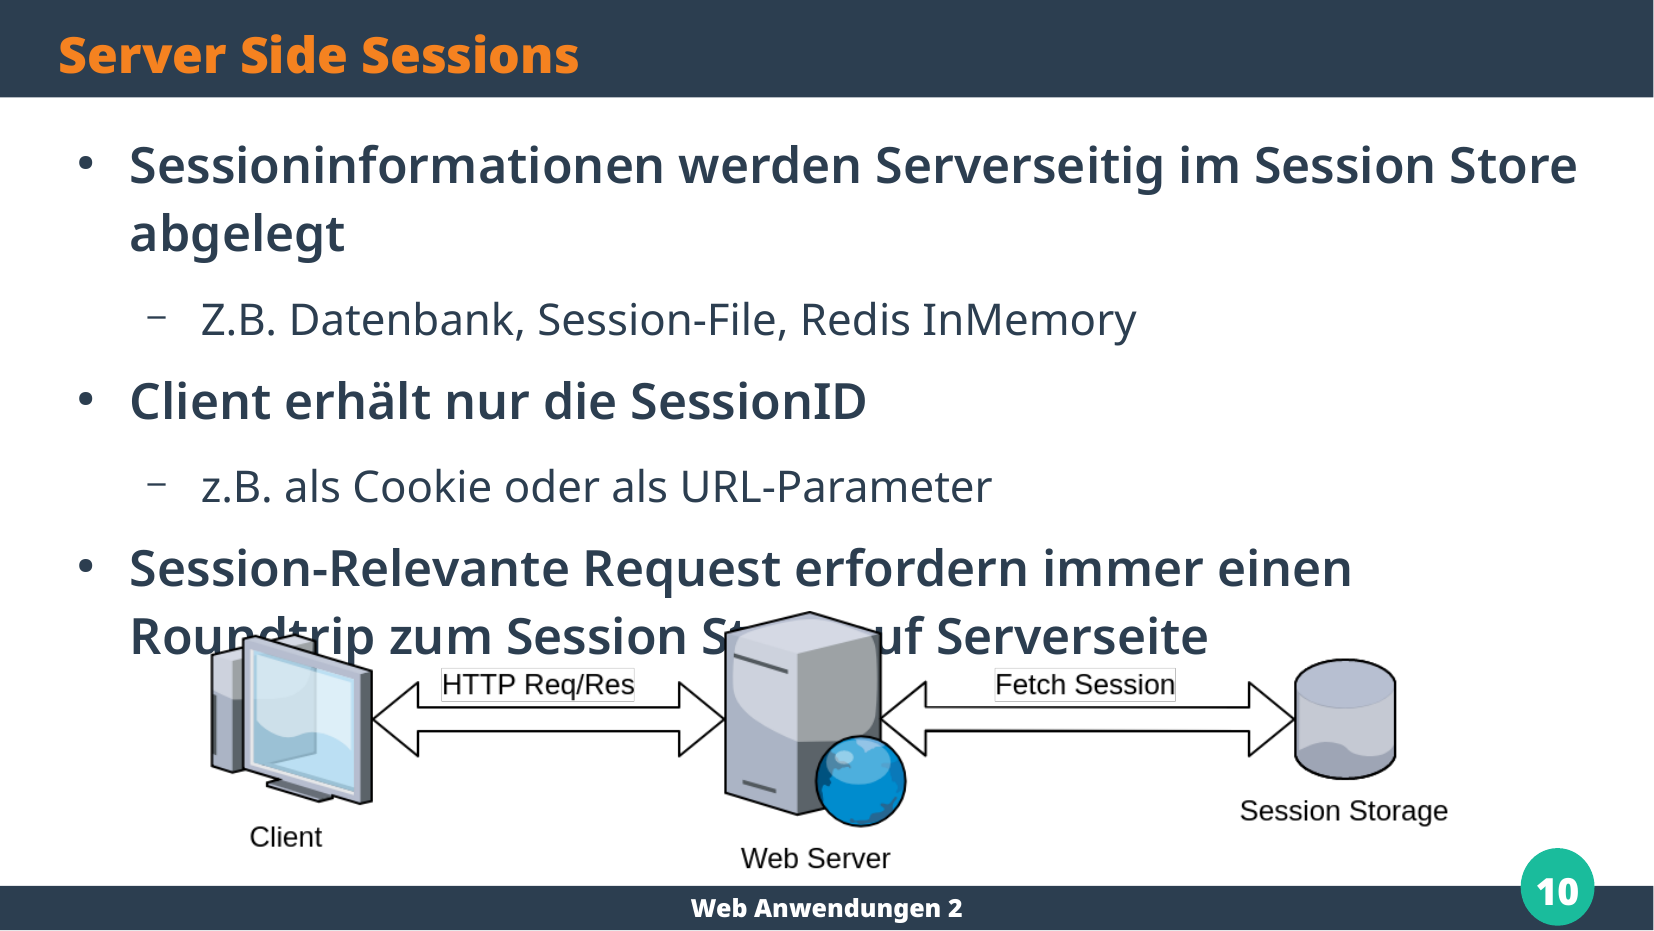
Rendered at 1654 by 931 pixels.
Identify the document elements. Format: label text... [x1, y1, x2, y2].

title Server Side Sessions [59, 8, 1595, 89]
picture [202, 611, 1451, 873]
list Sessioninformationen werden Serverseitig im Session Store abgelegt Z.B. Datenbank, Session-File, Redis InMemory Client erhält nur die SessionID z.B. als Cookie oder als URL-Parameter Session-Relevante Request erfordern immer einen Roundtrip zum Session Store auf Serverseite [59, 129, 1595, 864]
